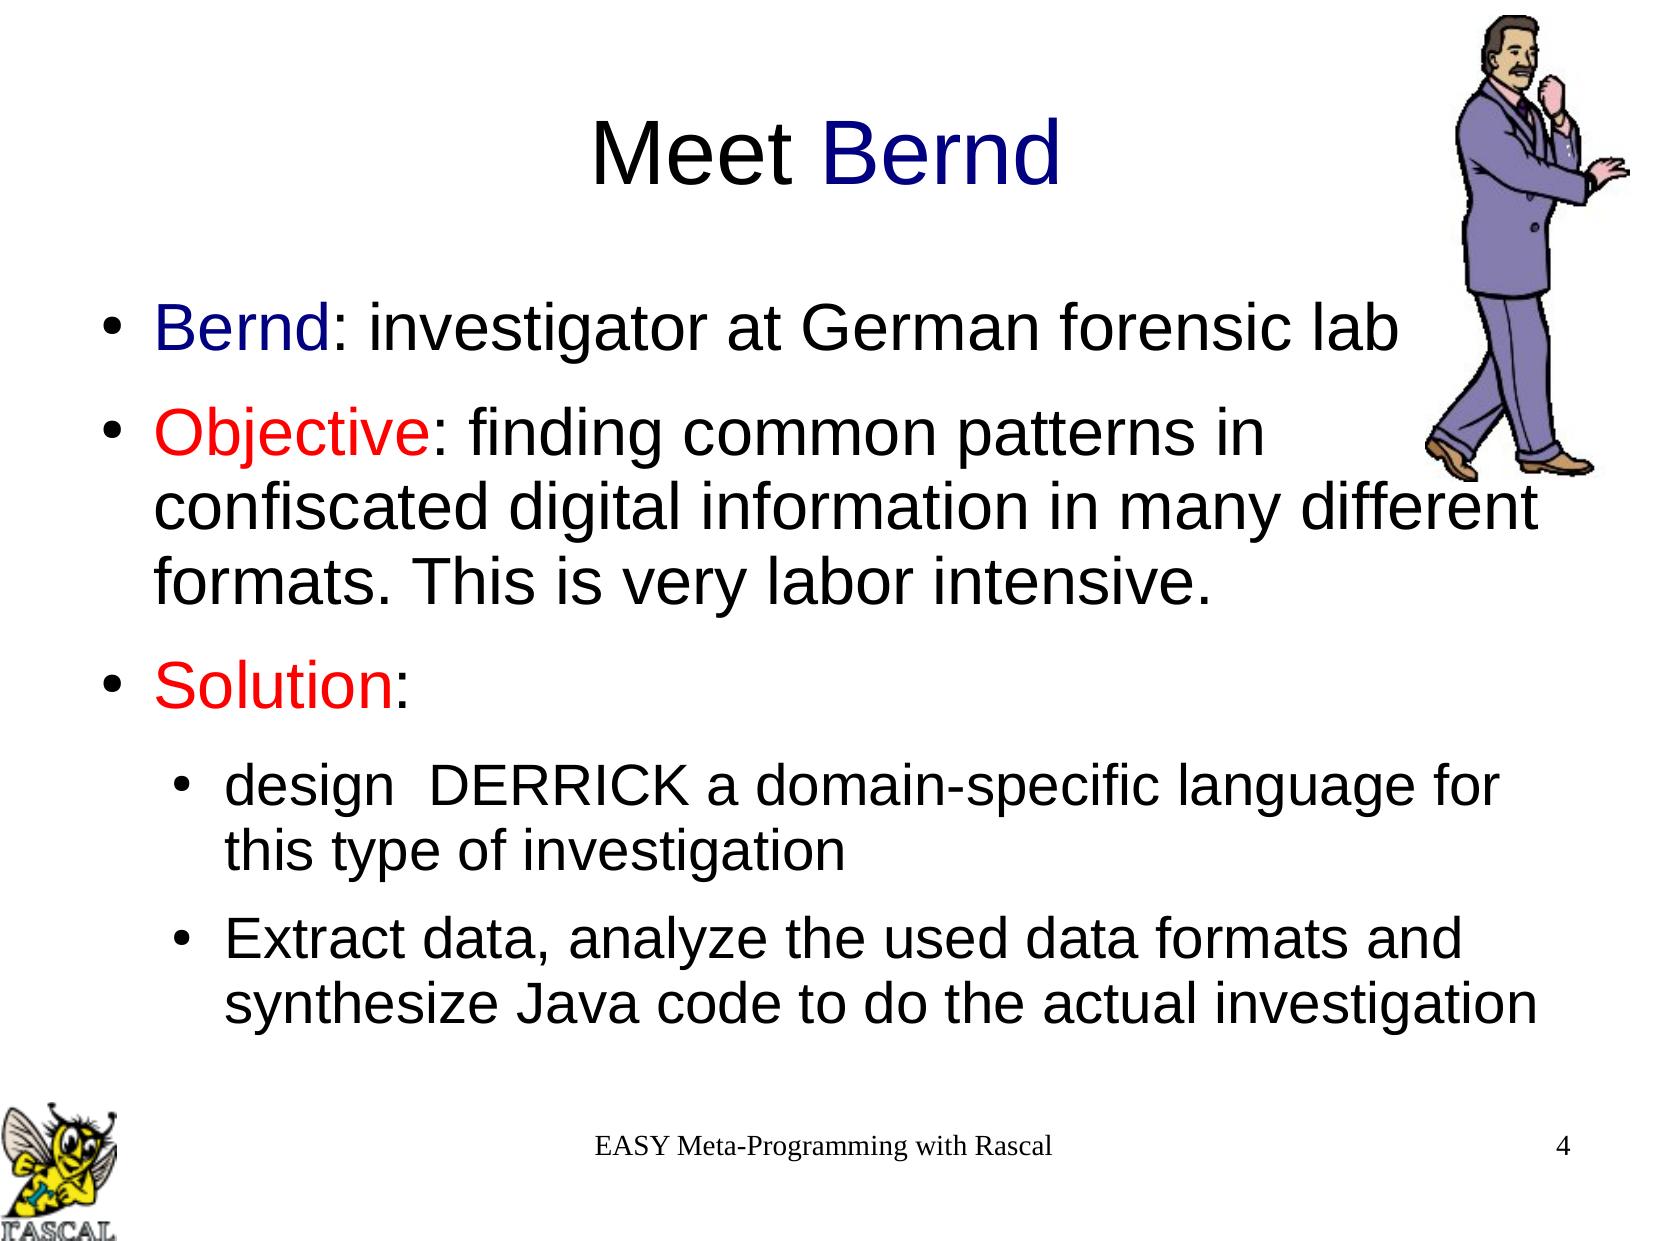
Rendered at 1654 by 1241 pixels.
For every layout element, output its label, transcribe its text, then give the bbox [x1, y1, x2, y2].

picture [0, 1102, 117, 1241]
picture [1425, 15, 1630, 482]
list Bernd: investigator at German forensic lab Objective: finding common patterns in confiscated digital information in many different formats. This is very labor intensive. Solution: design DERRICK a domain-specific language for this type of investigation Extract data, analyze the used data formats and synthesize Java code to do the actual investigation [82, 290, 1571, 1109]
title Meet Bernd [82, 49, 1425, 257]
